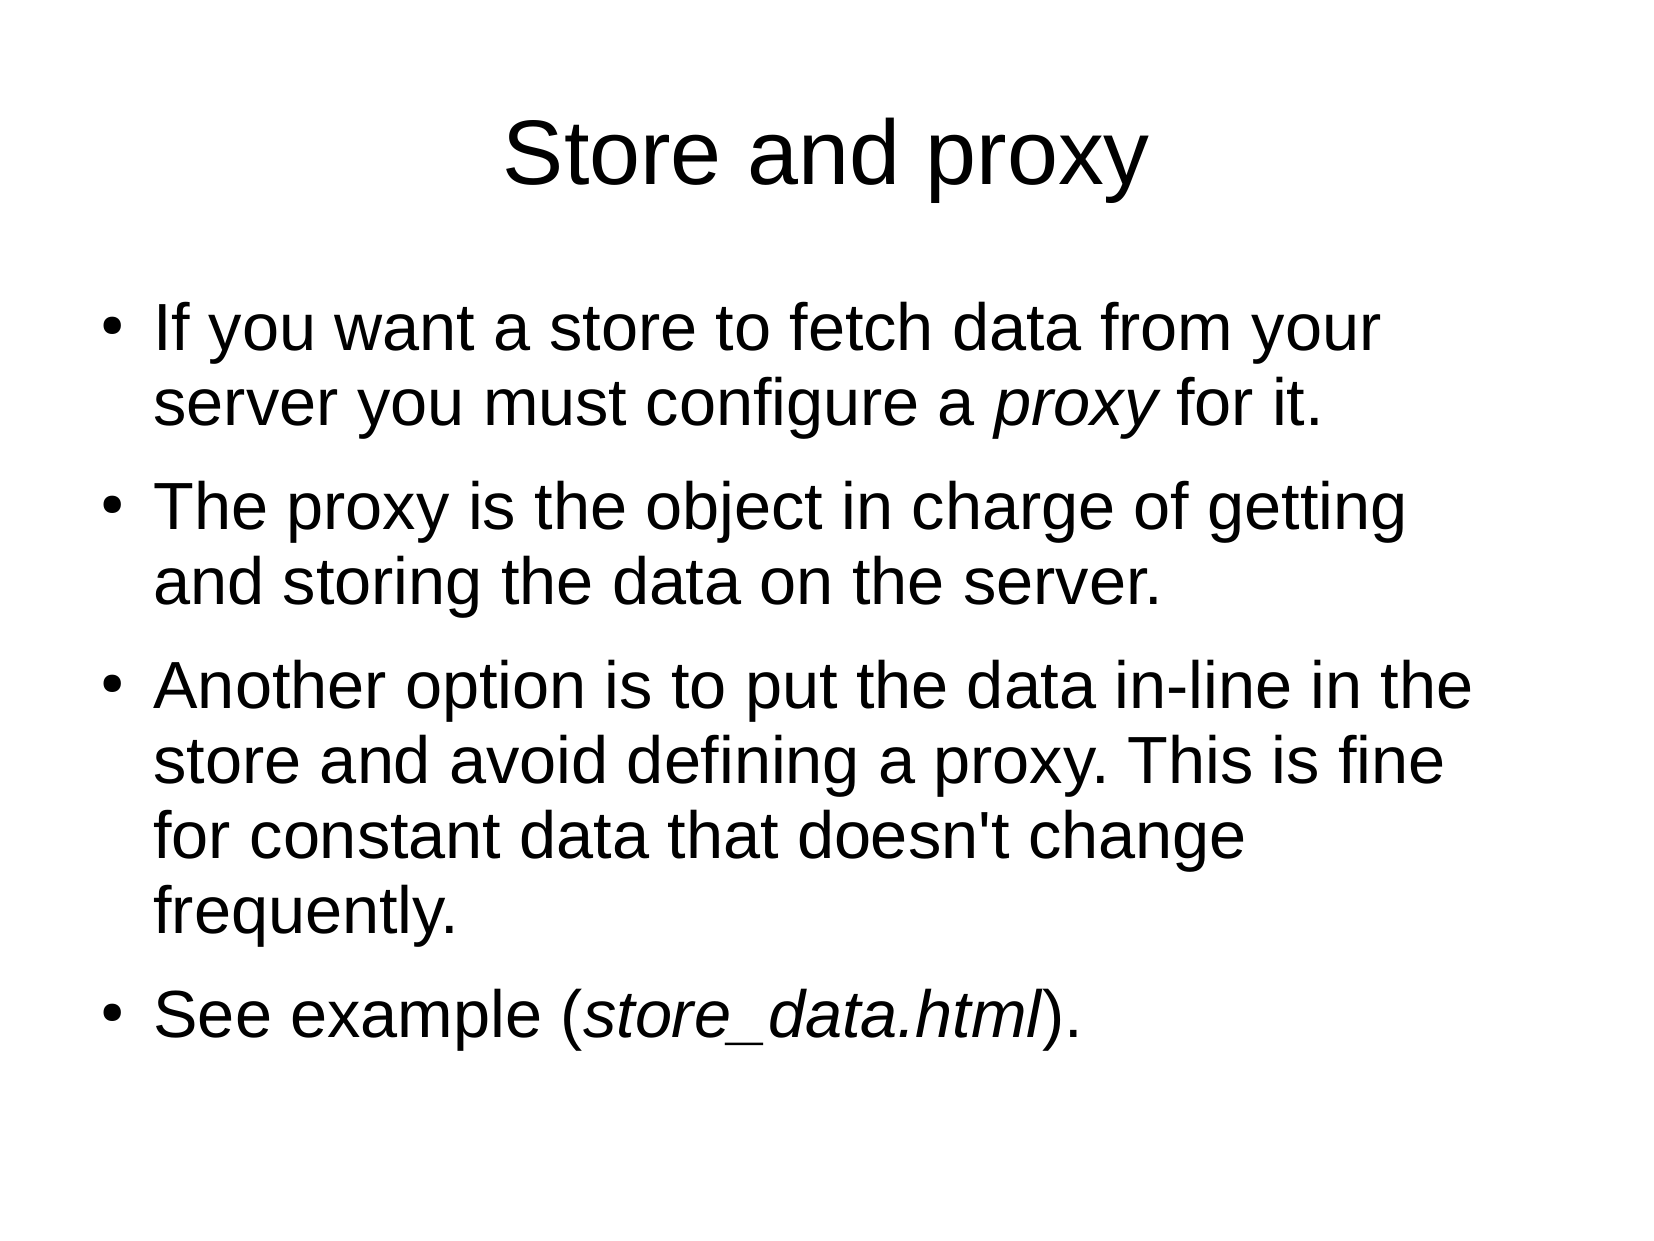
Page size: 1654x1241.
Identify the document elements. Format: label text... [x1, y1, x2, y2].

title Store and proxy [82, 49, 1571, 257]
list If you want a store to fetch data from your server you must configure a proxy for it. The proxy is the object in charge of getting and storing the data on the server. Another option is to put the data in-line in the store and avoid defining a proxy. This is fine for constant data that doesn't change frequently. See example (store_data.html). [82, 290, 1538, 1126]
